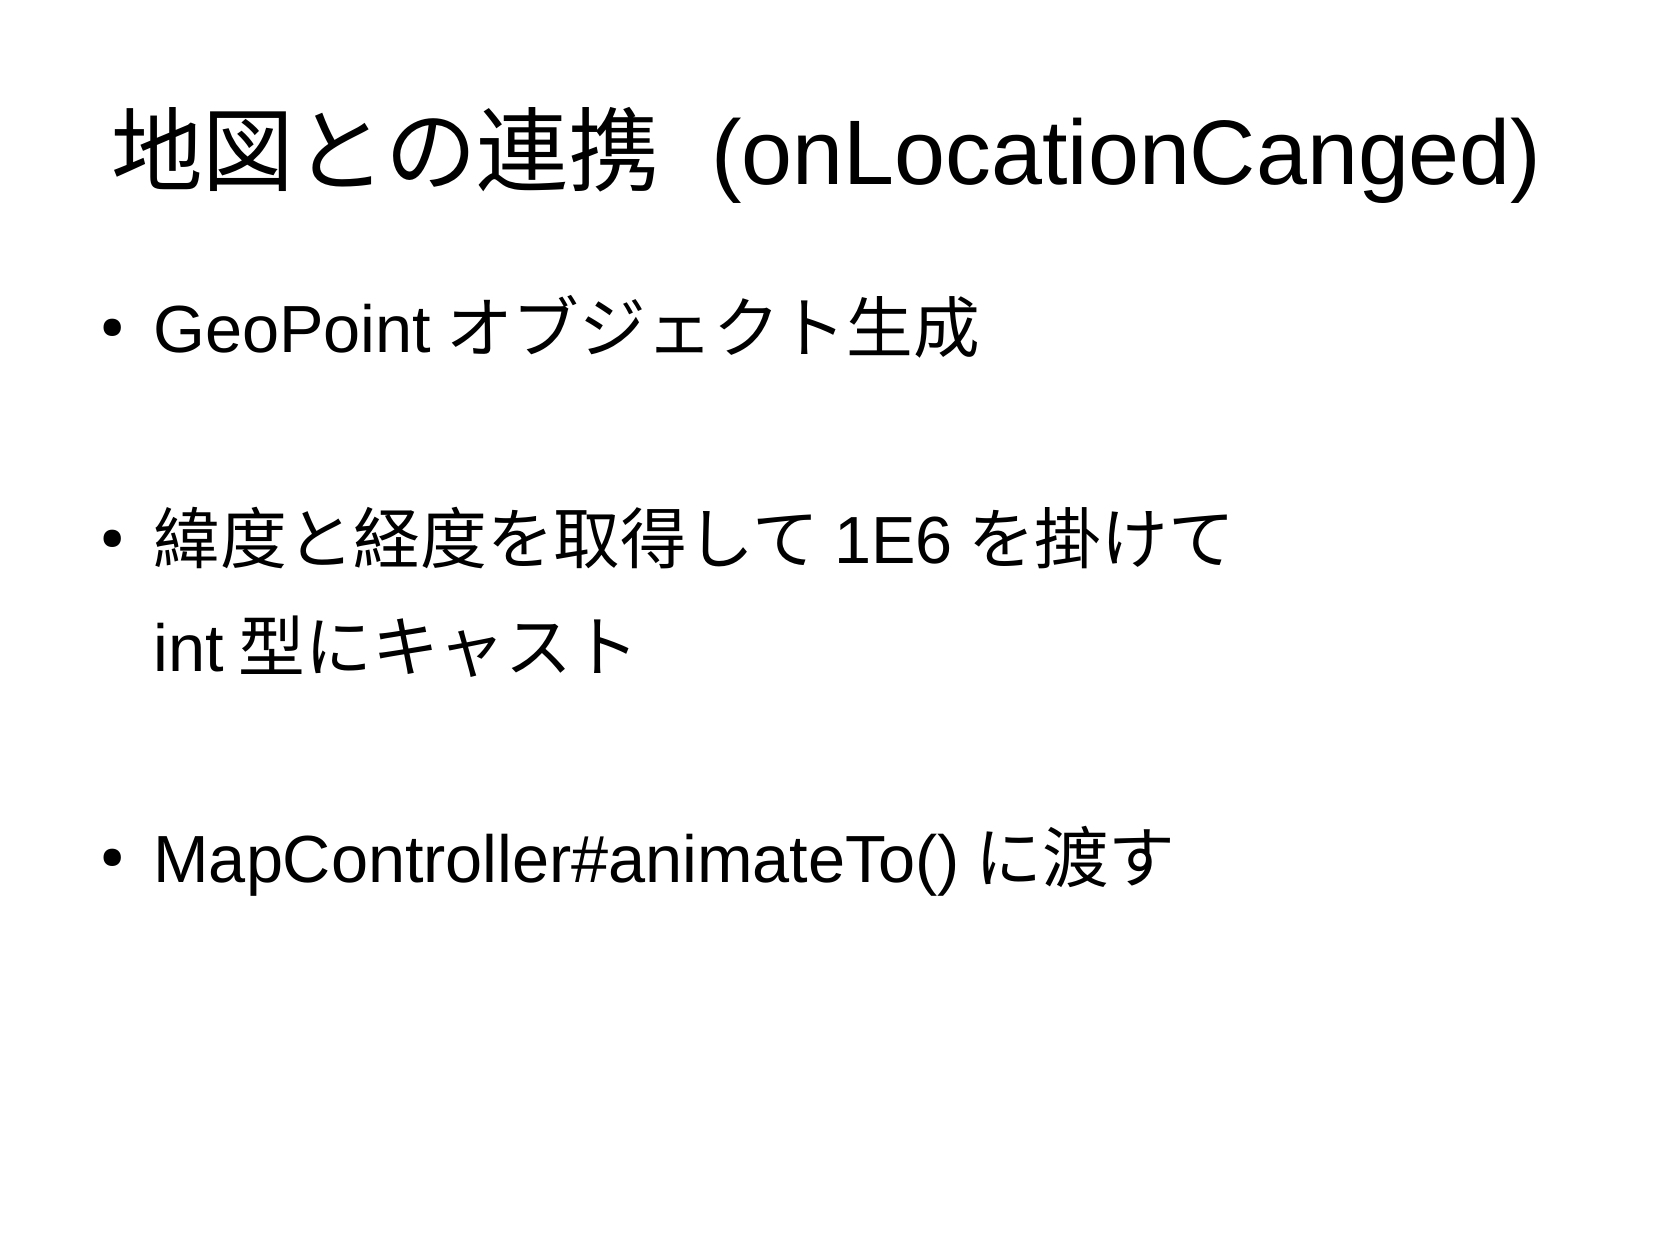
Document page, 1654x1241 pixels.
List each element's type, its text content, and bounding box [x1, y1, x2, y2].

list GeoPointオブジェクト生成 緯度と経度を取得して1E6を掛けて int型にキャスト MapController#animateTo()に渡す [82, 290, 1571, 1109]
title 地図との連携 (onLocationCanged) [82, 56, 1571, 250]
